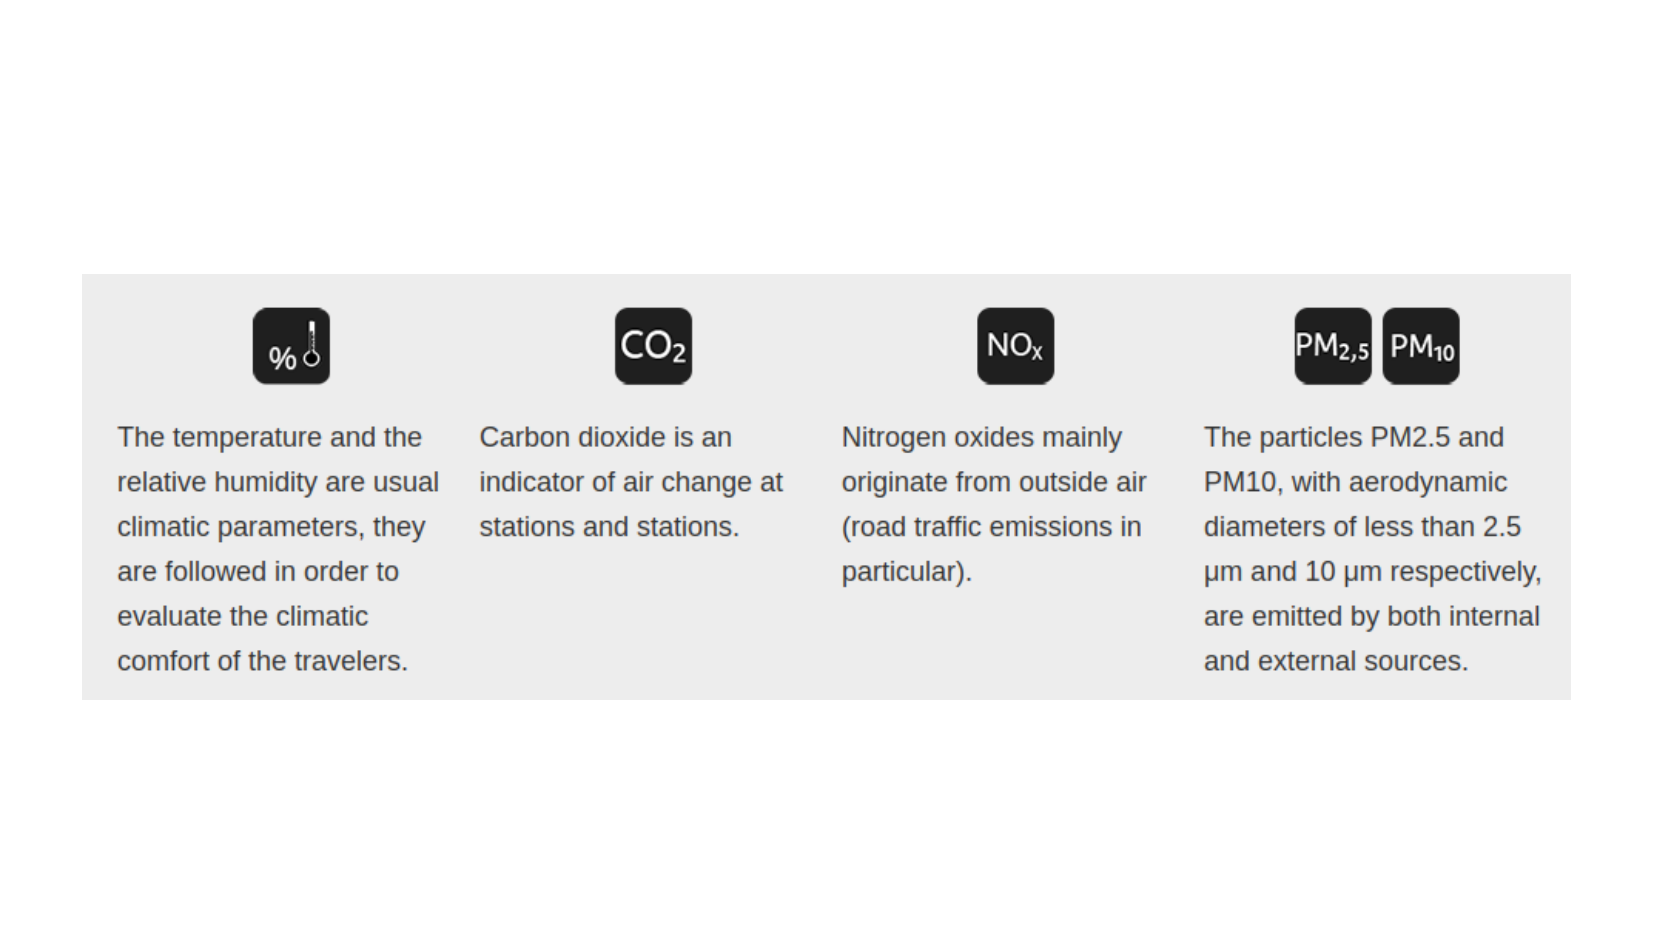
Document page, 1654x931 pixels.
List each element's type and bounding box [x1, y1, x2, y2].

picture [82, 274, 1571, 700]
